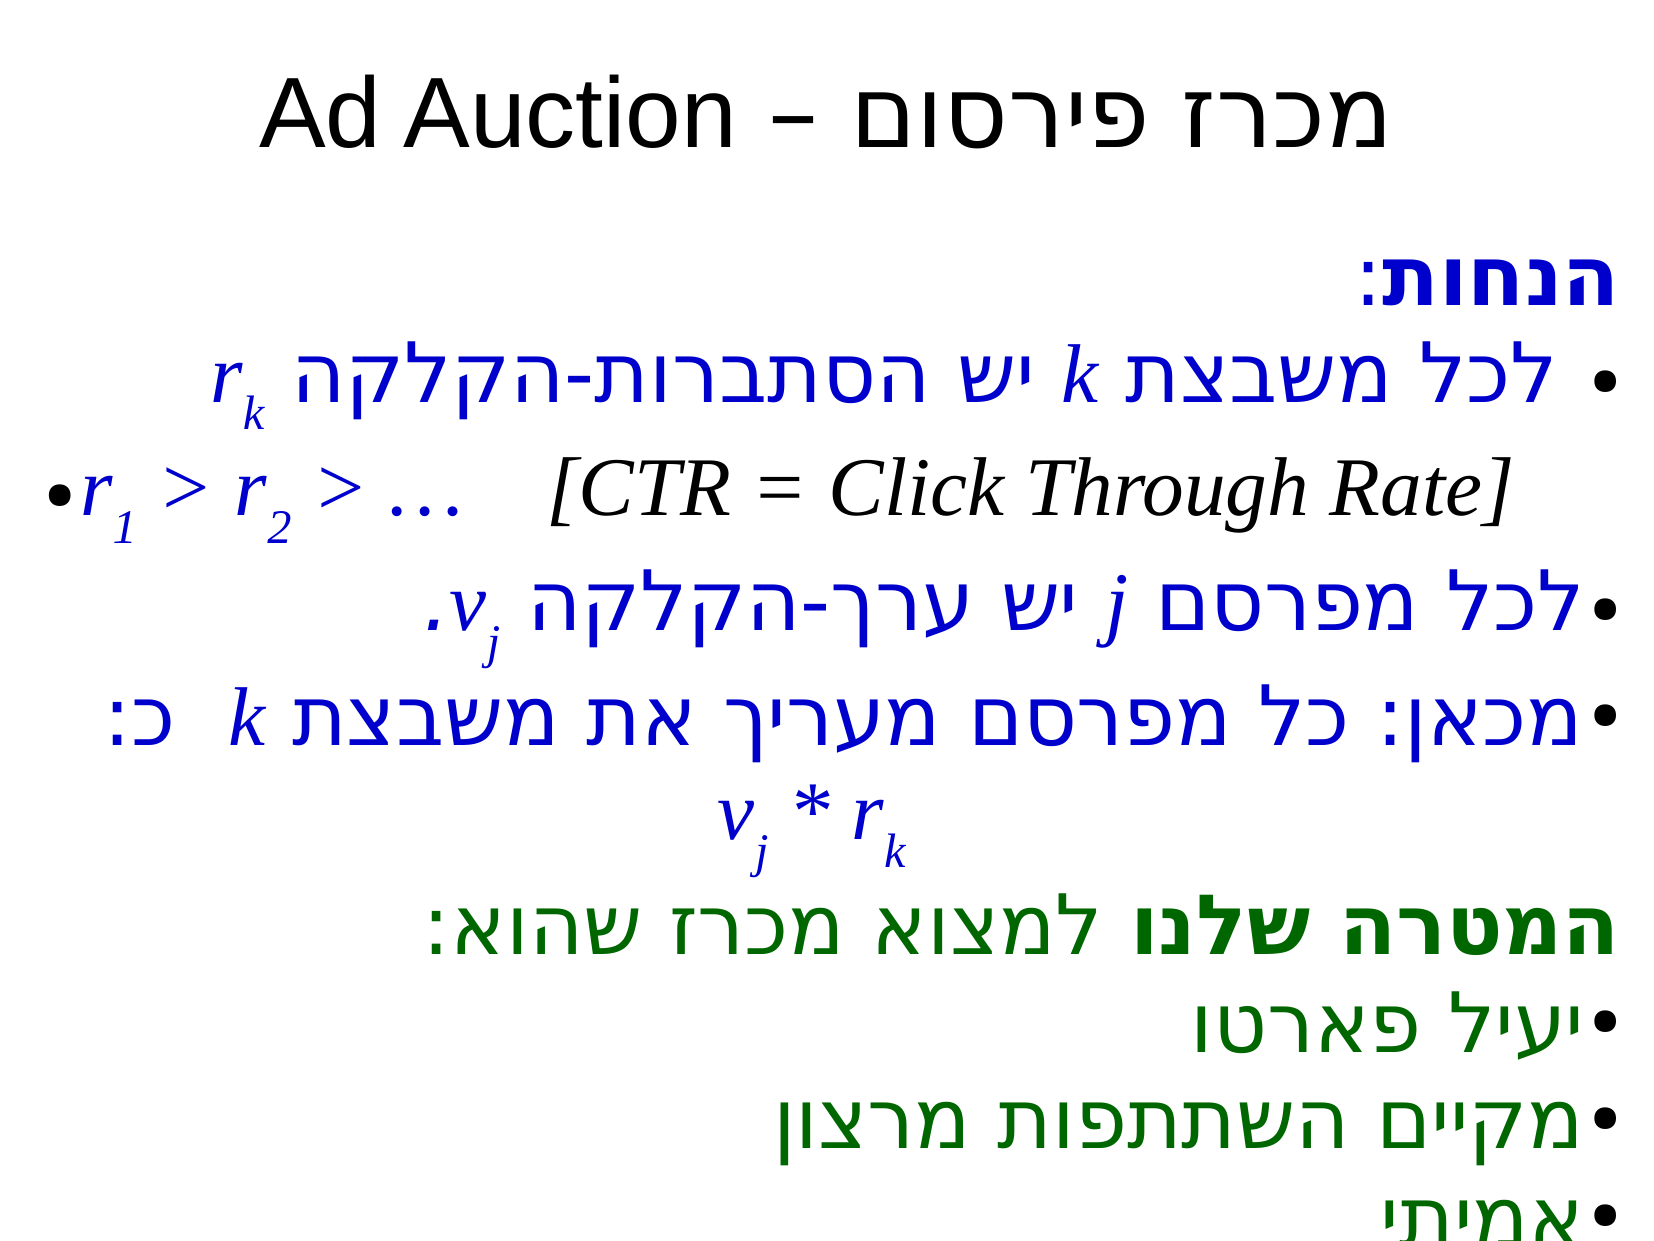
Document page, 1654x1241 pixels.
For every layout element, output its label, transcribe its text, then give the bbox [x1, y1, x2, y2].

text_box הנחות: לכל משבצת k יש הסתברות-הקלקה rk r1 > r2 > … [CTR = Click Through Rate] לכל מפרסם j יש ערך-הקלקה vj. מכאן: כל מפרסם מעריך את משבצת k כ: vj * rk המטרה שלנו למצוא מכרז שהוא: יעיל פארטו מקיים השתתפות מרצון אמיתי [30, 220, 1636, 1241]
title מכרז פירסום – Ad Auction [0, 45, 1654, 181]
